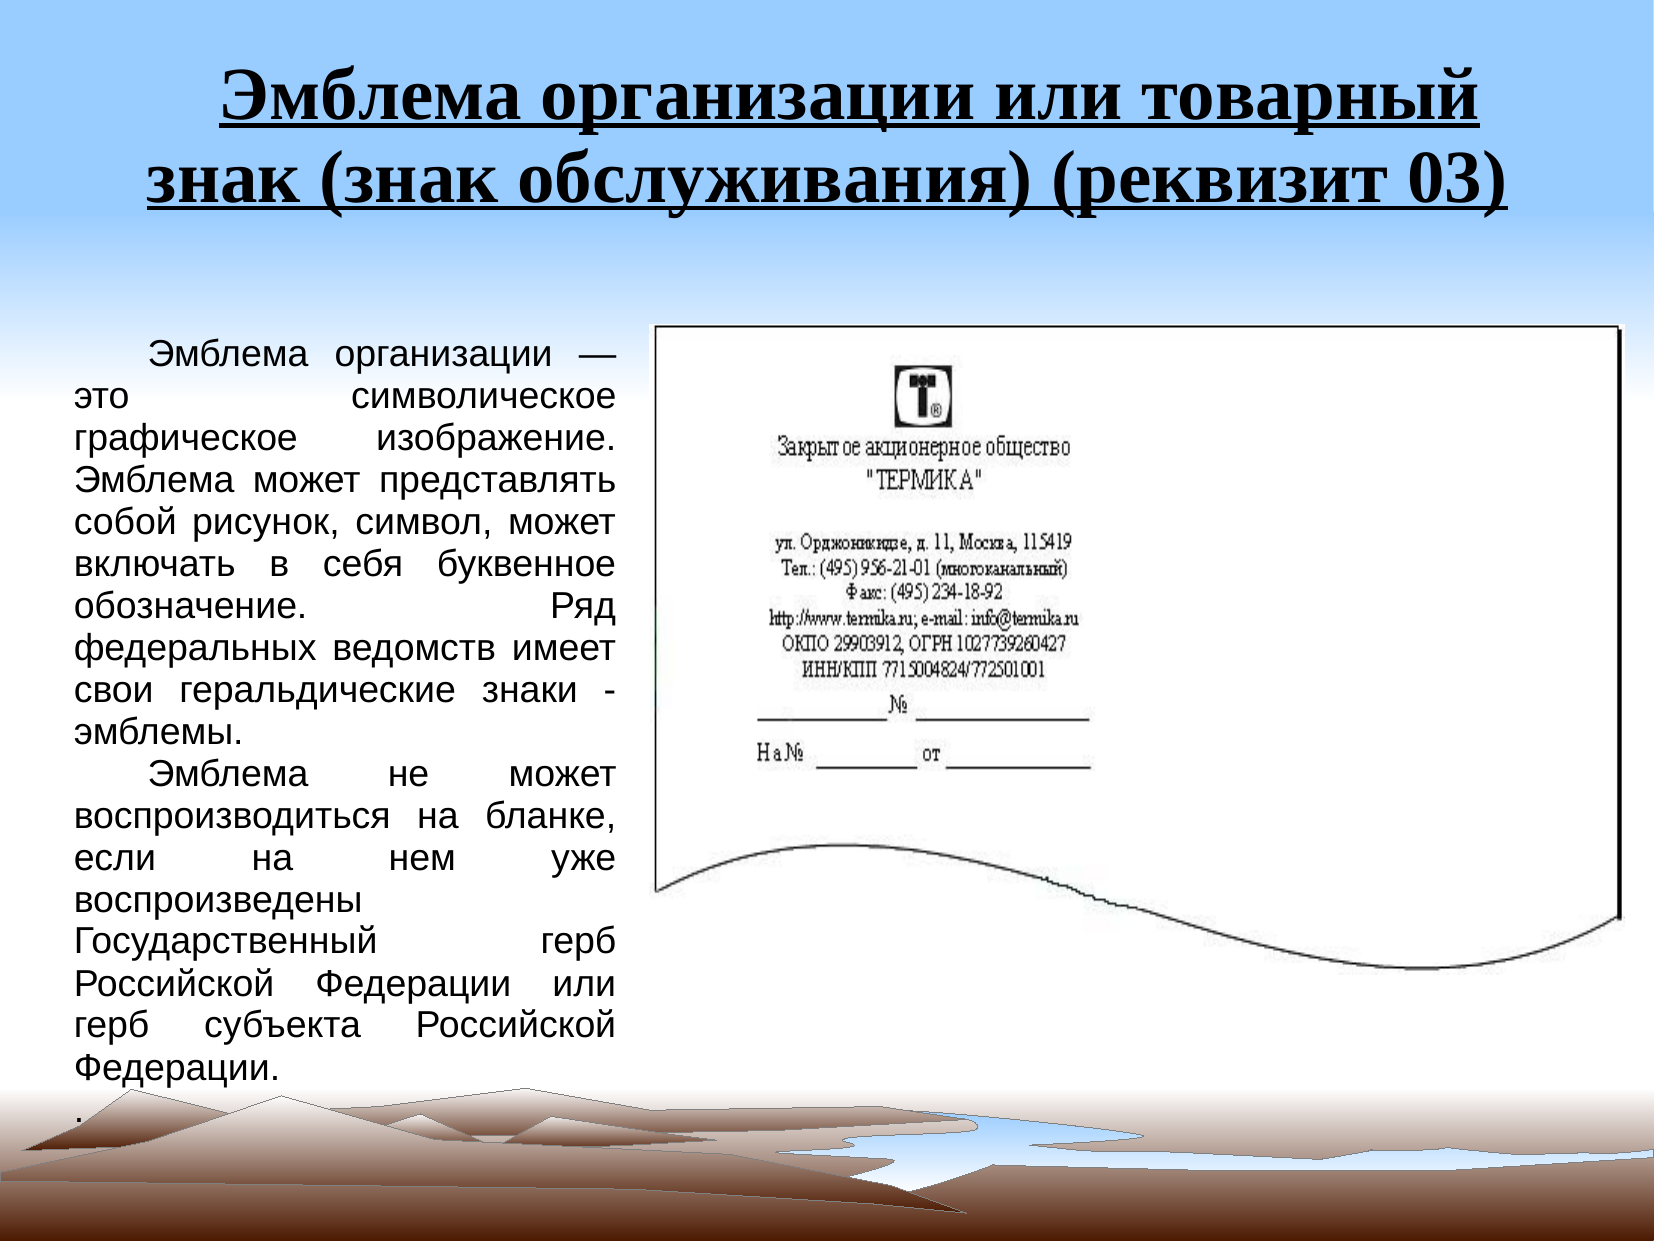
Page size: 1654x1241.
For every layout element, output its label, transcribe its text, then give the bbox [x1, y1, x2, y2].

title Эмблема организации или товарный знак (знак обслуживания) (реквизит 03) [121, 41, 1534, 229]
picture [649, 324, 1625, 975]
text_box Эмблема организации — это символическое графическое изображение. Эмблема может представлять собой рисунок, символ, может включать в себя буквенное обозначение. Ряд федеральных ведомств имеет свои геральдические знаки - эмблемы. Эмблема не может воспроизводиться на бланке, если на нем уже воспроизведены Государственный герб Российской Федерации или герб субъекта Российской Федерации. . [59, 324, 650, 1152]
